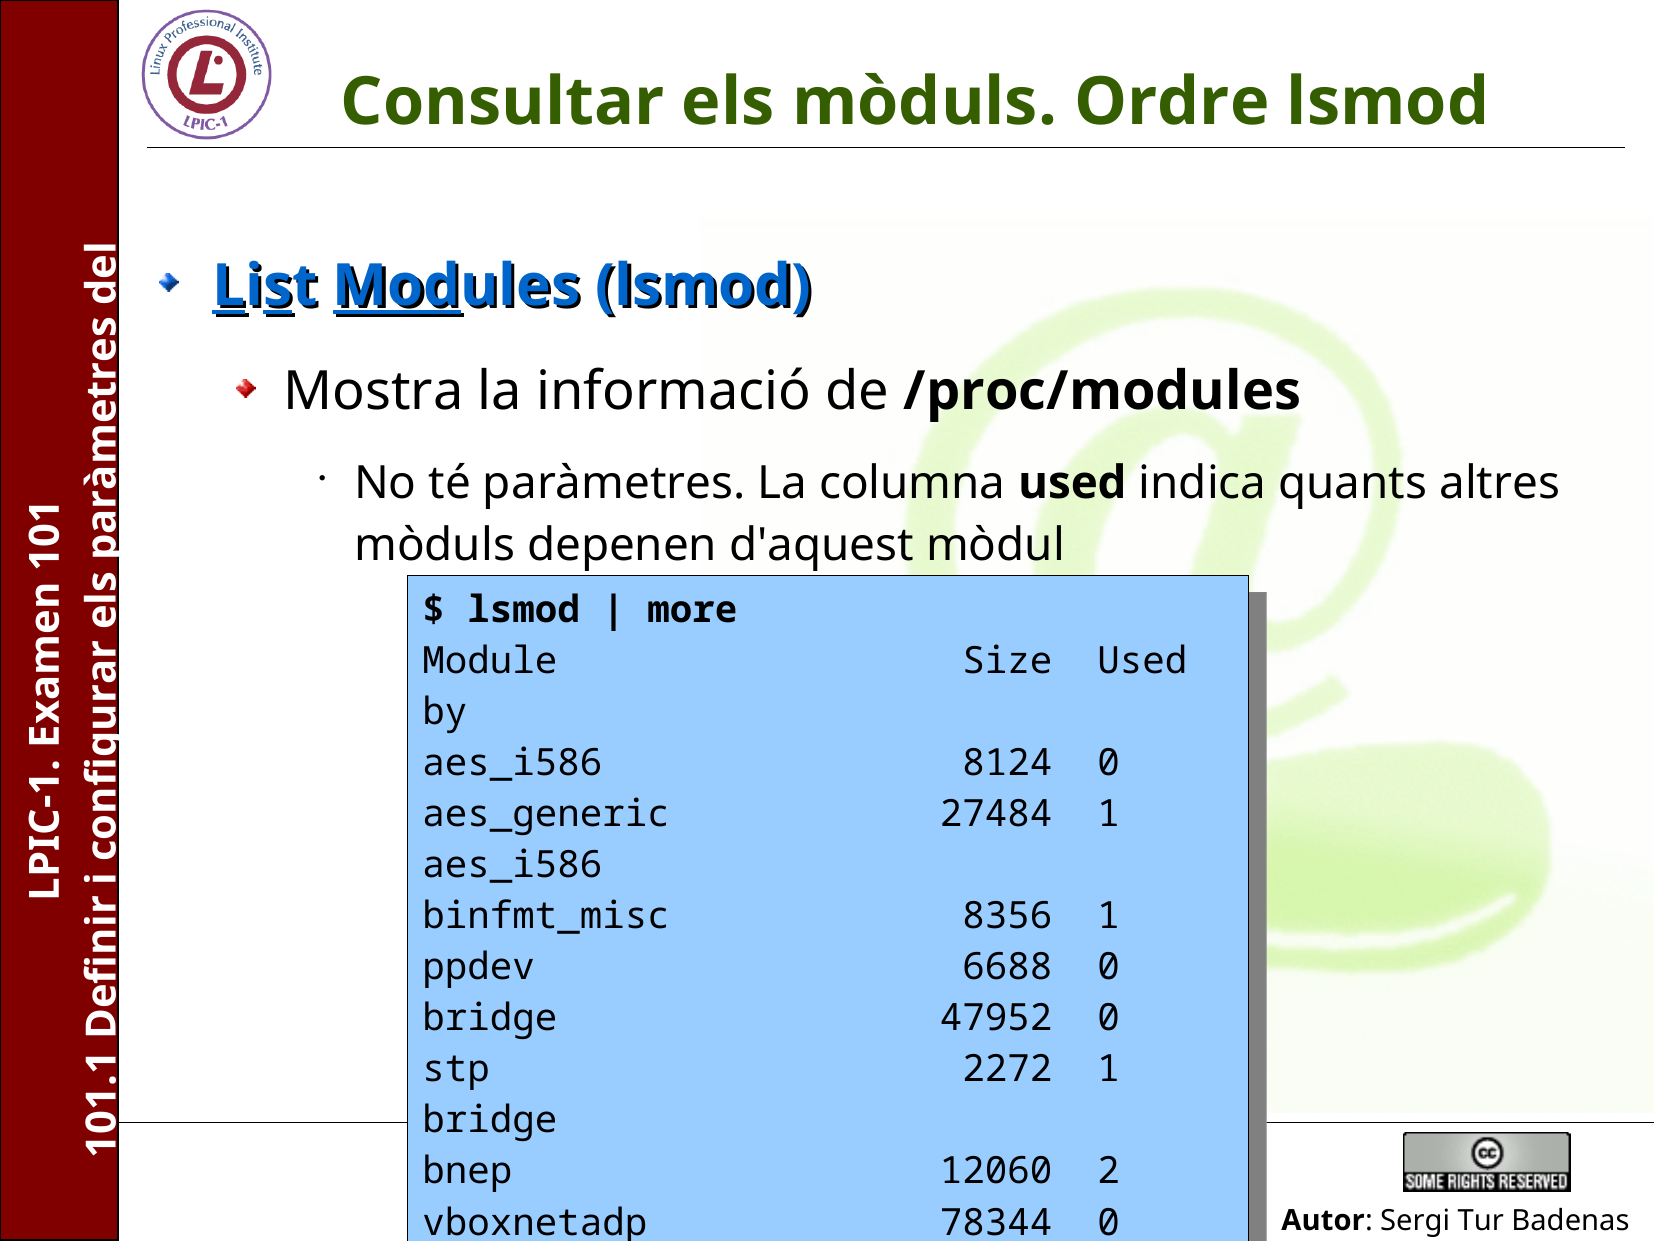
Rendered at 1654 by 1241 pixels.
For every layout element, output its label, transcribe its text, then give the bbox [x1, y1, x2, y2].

picture [135, 5, 277, 142]
picture [1403, 1132, 1571, 1192]
list List Modules (lsmod) Mostra la informació de /proc/modules No té paràmetres. La columna used indica quants altres mòduls depenen d'aquest mòdul [141, 242, 1630, 1078]
text_box $ lsmod | more Module Size Used by aes_i586 8124 0 aes_generic 27484 1 aes_i586 binfmt_misc 8356 1 ppdev 6688 0 bridge 47952 0 stp 2272 1 bridge bnep 12060 2 vboxnetadp 78344 0 [407, 575, 1249, 1078]
picture [700, 217, 1654, 1113]
title Consultar els mòduls. Ordre lsmod [171, 55, 1654, 142]
